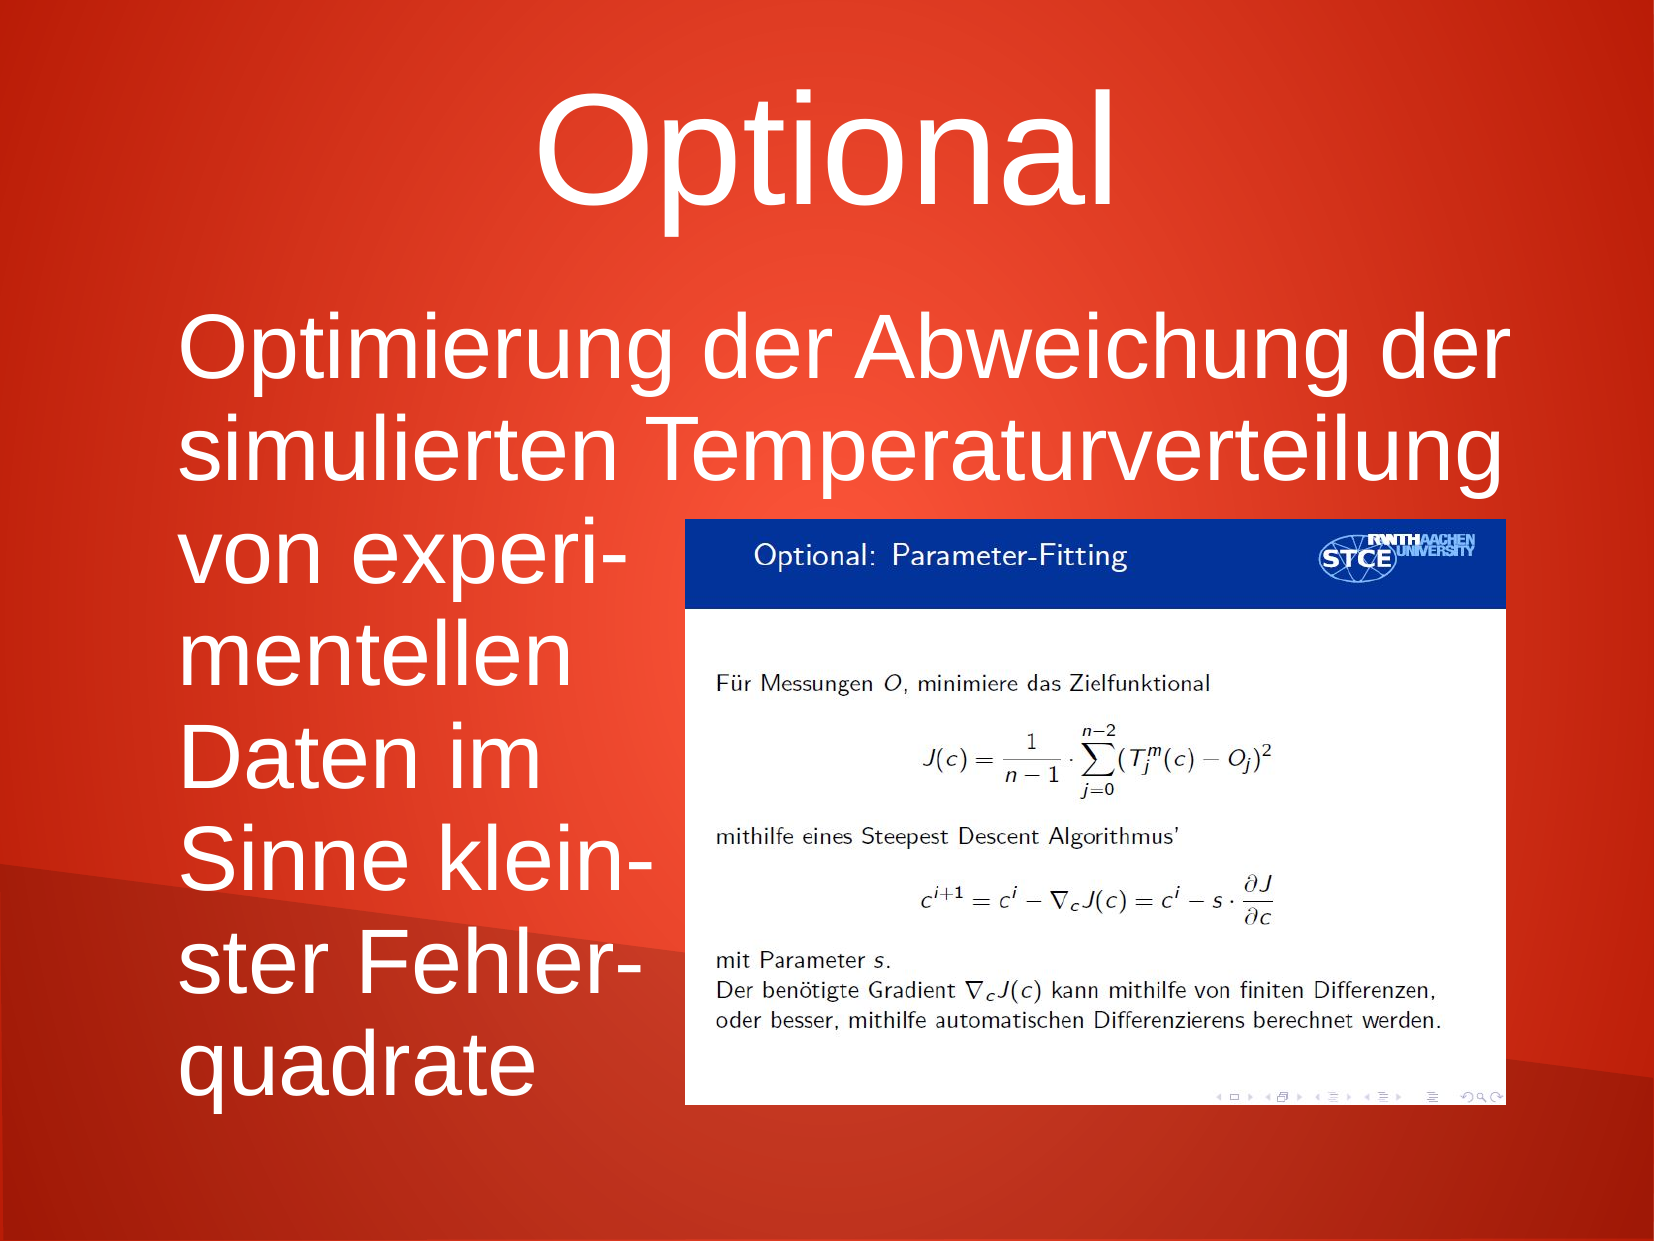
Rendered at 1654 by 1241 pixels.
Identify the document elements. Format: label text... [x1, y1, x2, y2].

picture [685, 519, 1506, 1105]
title Optional [82, 47, 1571, 252]
list Optimierung der Abweichung der simulierten Temperaturverteilung von experi- mentellen Daten im Sinne klein- ster Fehler- quadrate [106, 295, 1630, 1229]
